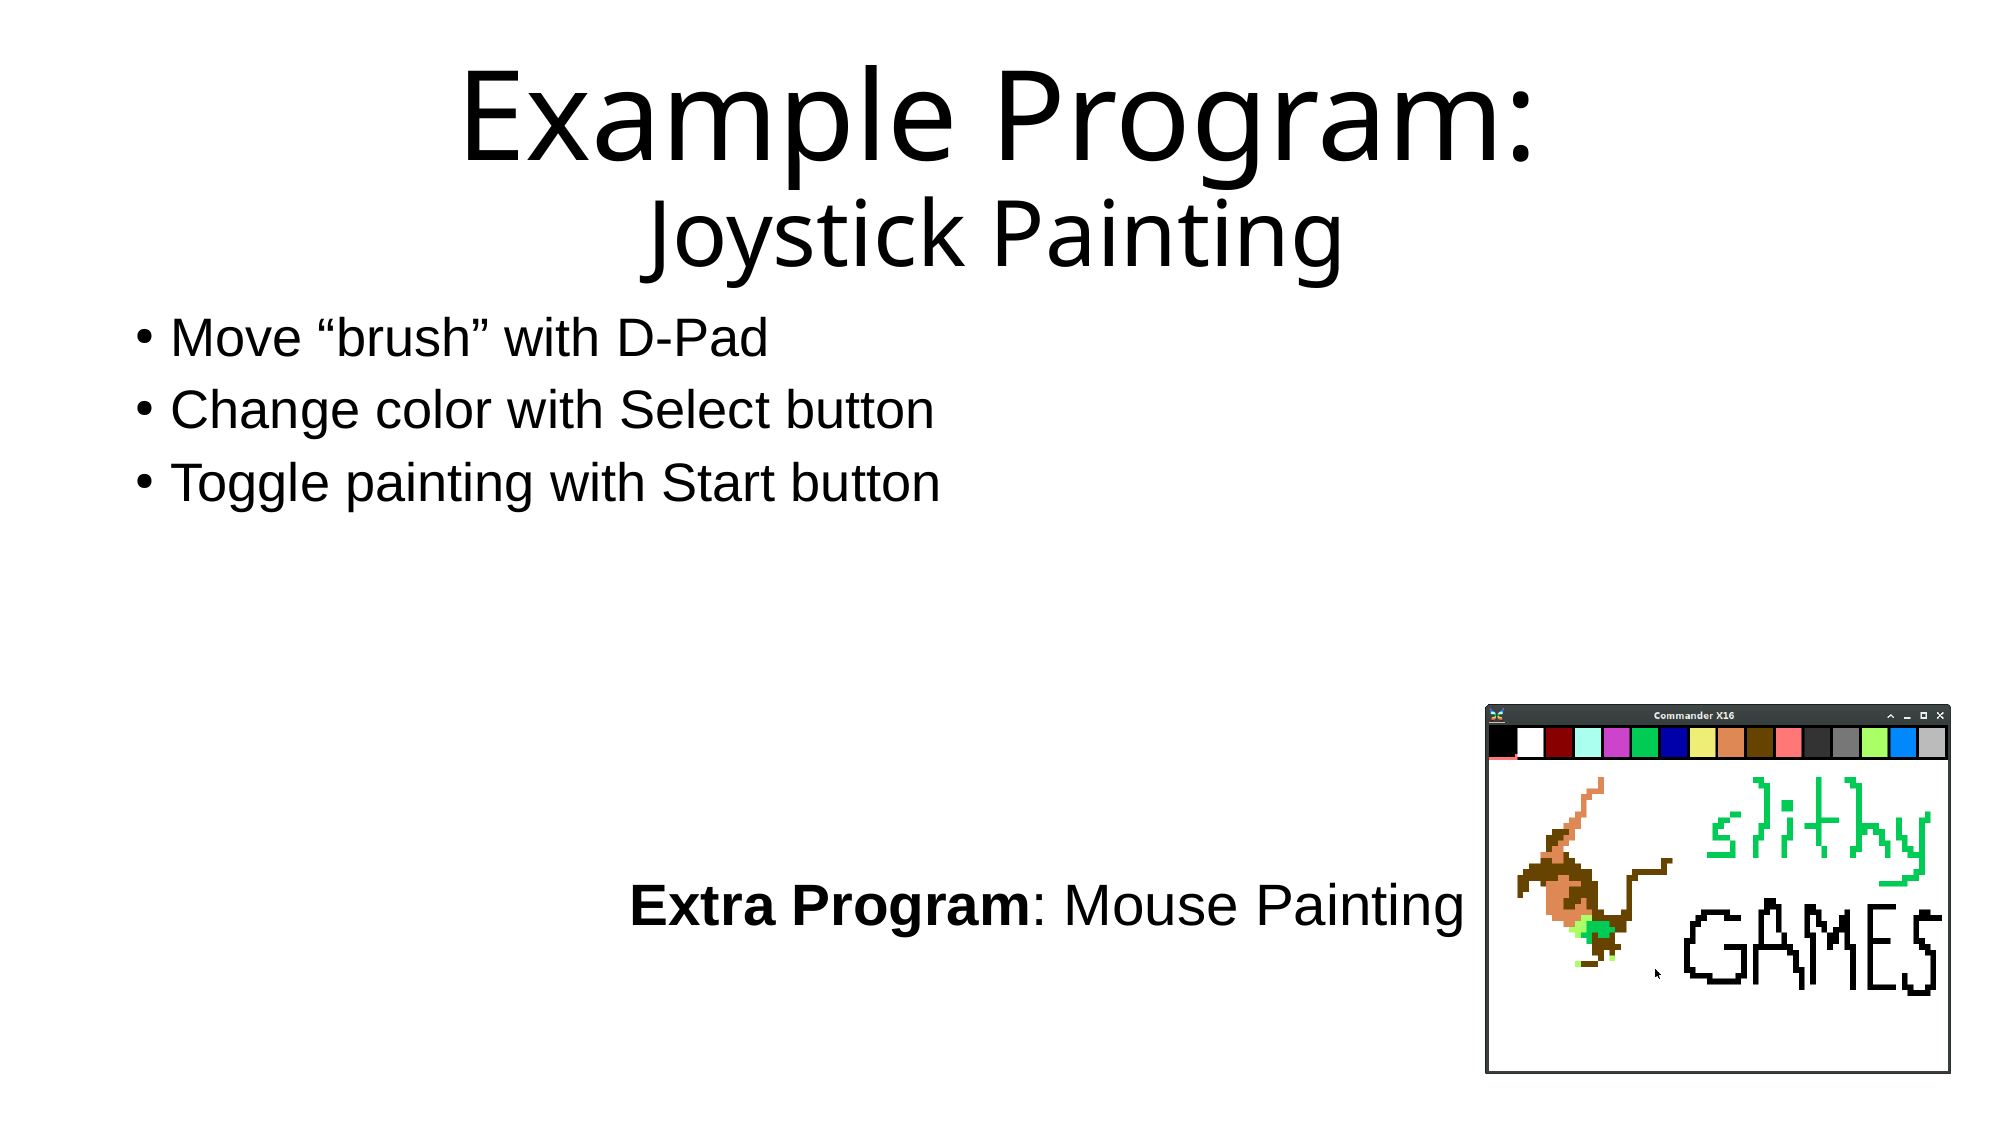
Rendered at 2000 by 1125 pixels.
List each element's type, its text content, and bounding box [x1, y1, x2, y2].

text_box Extra Program: Mouse Painting [615, 865, 1482, 946]
title Example Program: Joystick Painting [15, 39, 1981, 300]
picture [1485, 704, 1951, 1074]
text_box Move “brush” with D-Pad Change color with Select button Toggle painting with Start button [120, 299, 1560, 666]
